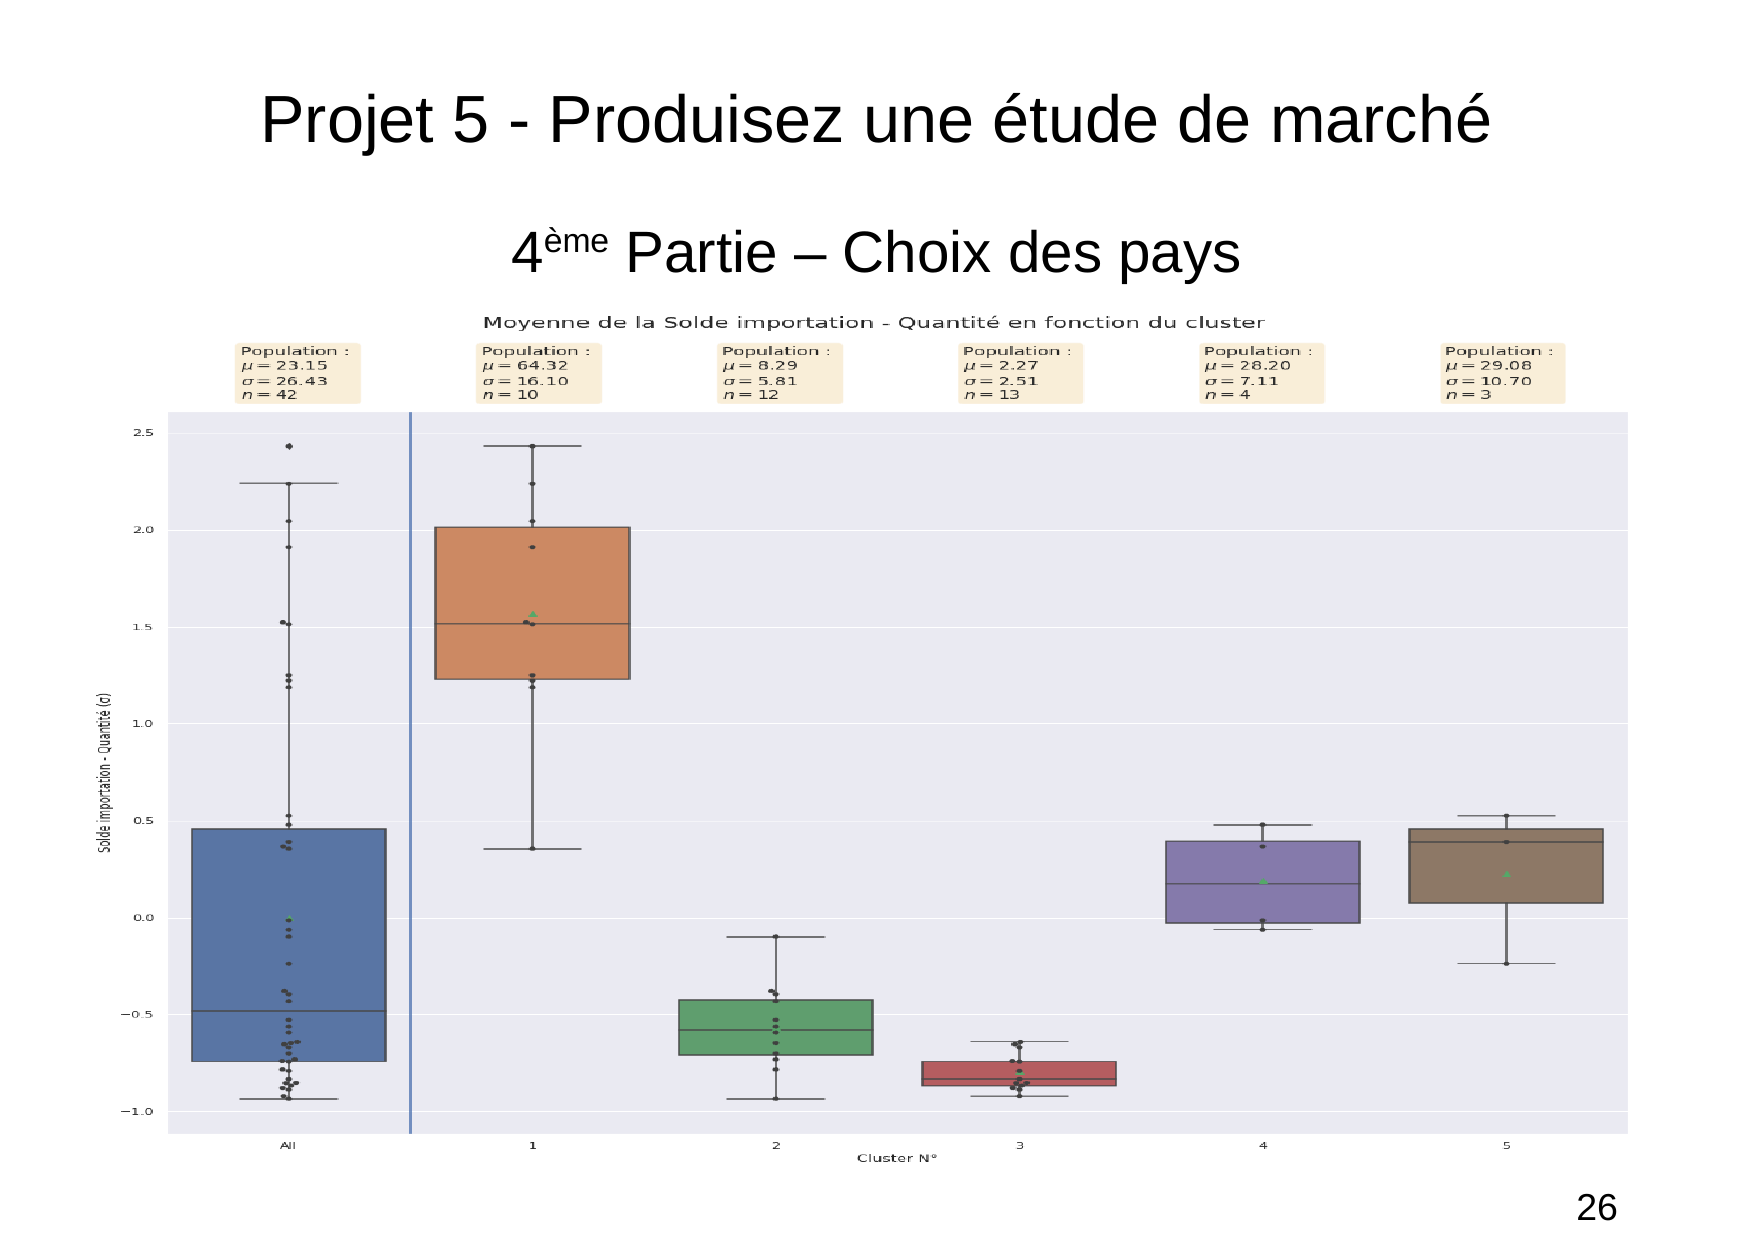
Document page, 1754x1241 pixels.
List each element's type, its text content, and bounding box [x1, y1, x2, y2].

text_box <numéro> [1561, 1178, 1754, 1241]
subtitle 4ème Partie – Choix des pays [140, 188, 1614, 307]
picture [82, 307, 1654, 1173]
title Projet 5 - Produisez une étude de marché [140, 48, 1614, 188]
